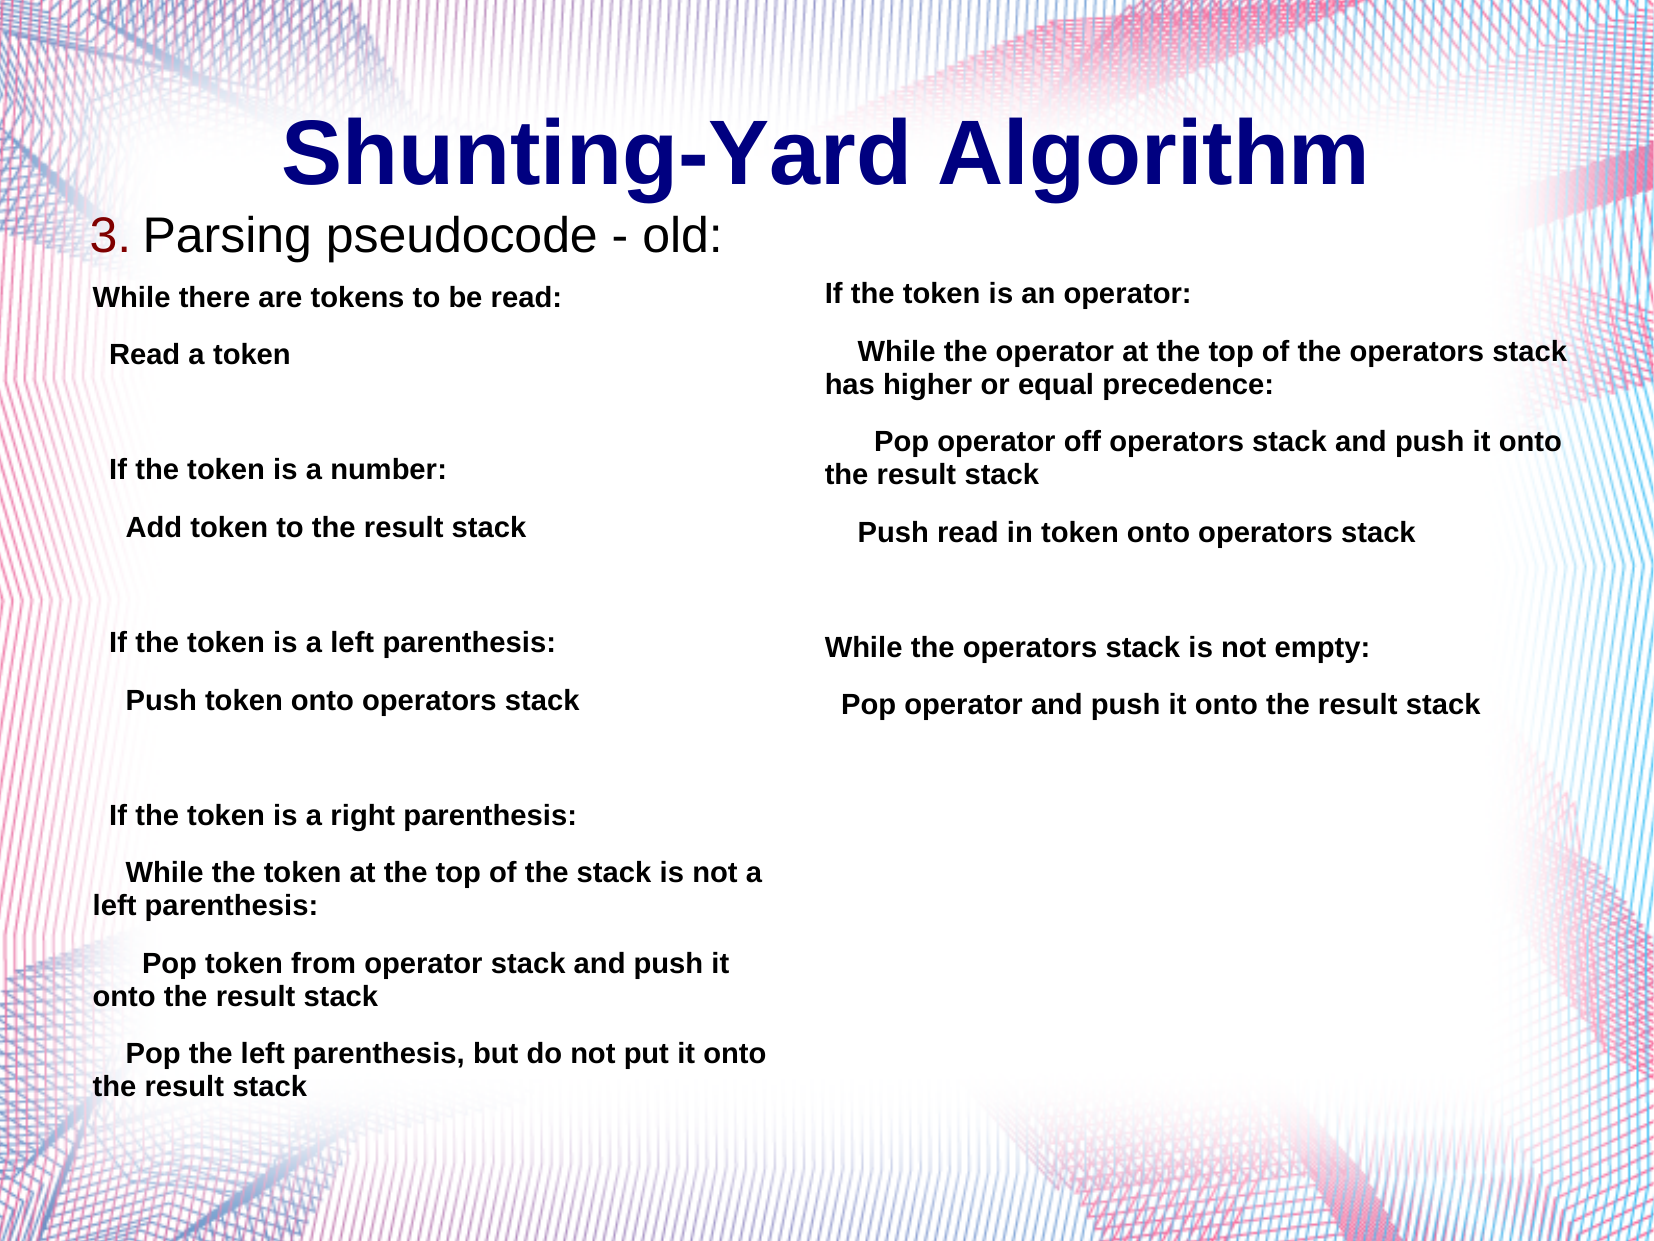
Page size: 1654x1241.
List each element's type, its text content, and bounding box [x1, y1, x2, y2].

text_box If the token is an operator: While the operator at the top of the operators stack has higher or equal precedence: Pop operator off operators stack and push it onto the result stack Push read in token onto operators stack While the operators stack is not empty: Pop operator and push it onto the result stack [810, 270, 1591, 1051]
picture [0, 0, 1654, 1241]
title Shunting-Yard Algorithm [82, 49, 1571, 257]
list Parsing pseudocode - old: [71, 206, 1561, 263]
text_box While there are tokens to be read: Read a token If the token is a number: Add token to the result stack If the token is a left parenthesis: Push token onto operators stack If the token is a right parenthesis: While the token at the top of the stack is not a left parenthesis: Pop token from operator stack and push it onto the result stack Pop the left parenthesis, but do not put it onto the result stack [77, 273, 796, 1241]
